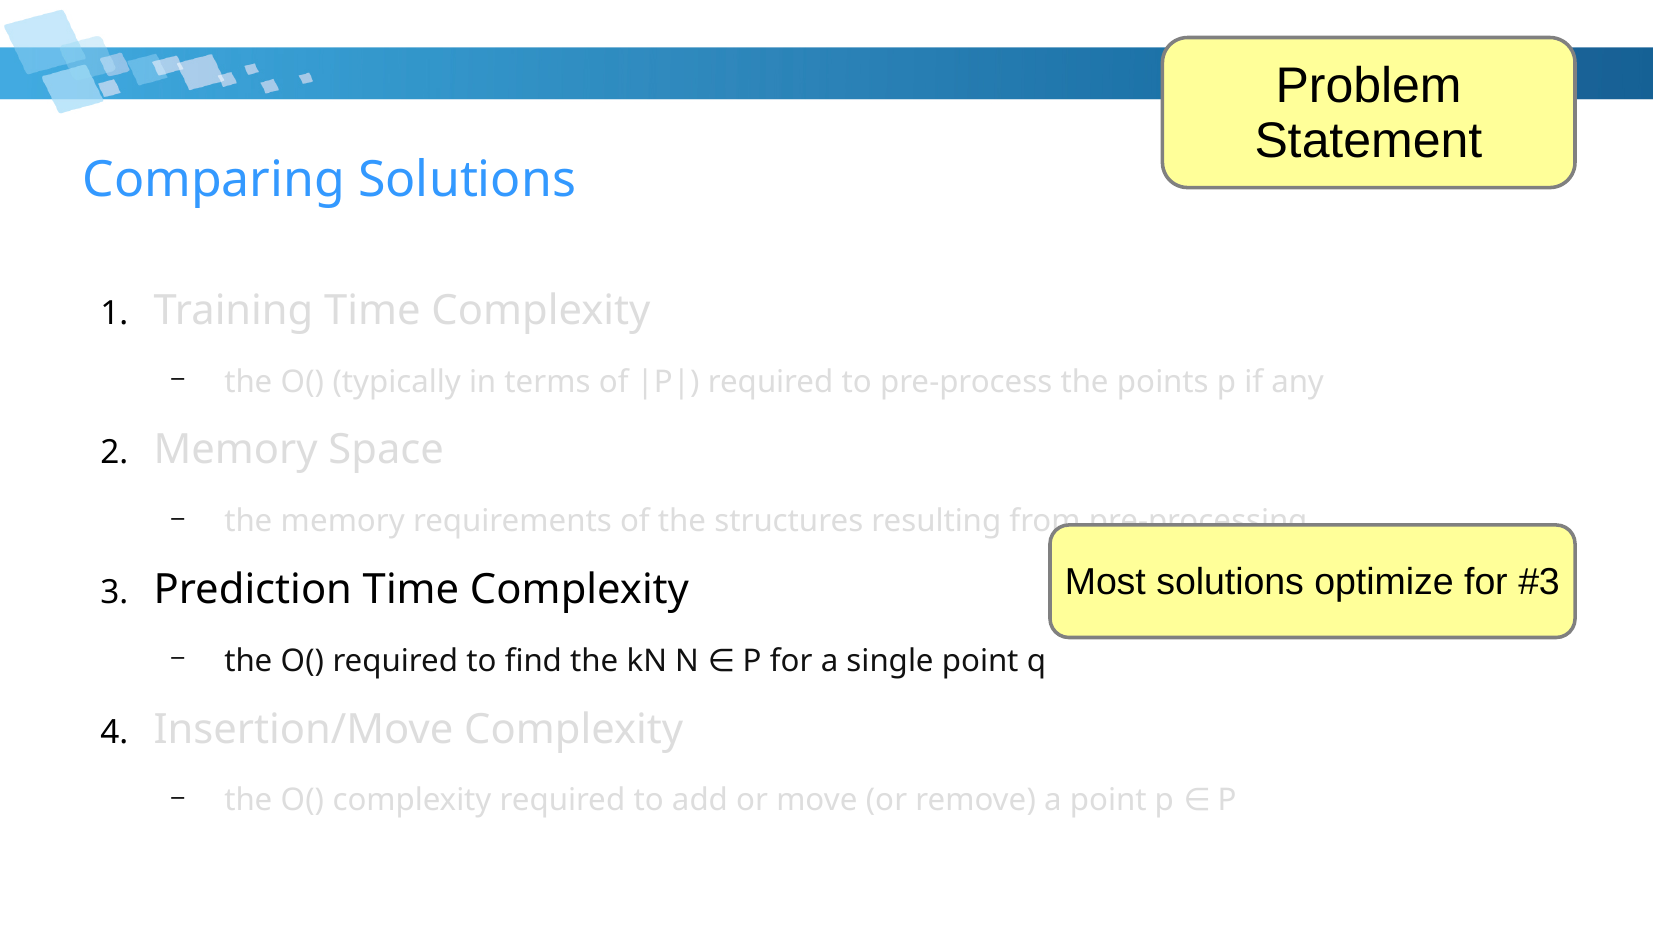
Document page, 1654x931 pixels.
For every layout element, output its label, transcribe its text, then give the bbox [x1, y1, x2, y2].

list Training Time Complexity the O() (typically in terms of |P|) required to pre-process the points p if any Memory Space the memory requirements of the structures resulting from pre-processing Prediction Time Complexity the O() required to find the kN N ∈ P for a single point q Insertion/Move Complexity the O() complexity required to add or move (or remove) a point p ∈ P [82, 279, 1571, 820]
text_box Most solutions optimize for #3 [1050, 524, 1576, 638]
picture [0, 0, 1653, 929]
title Comparing Solutions [82, 99, 1571, 255]
text_box Problem Statement [1162, 37, 1576, 188]
